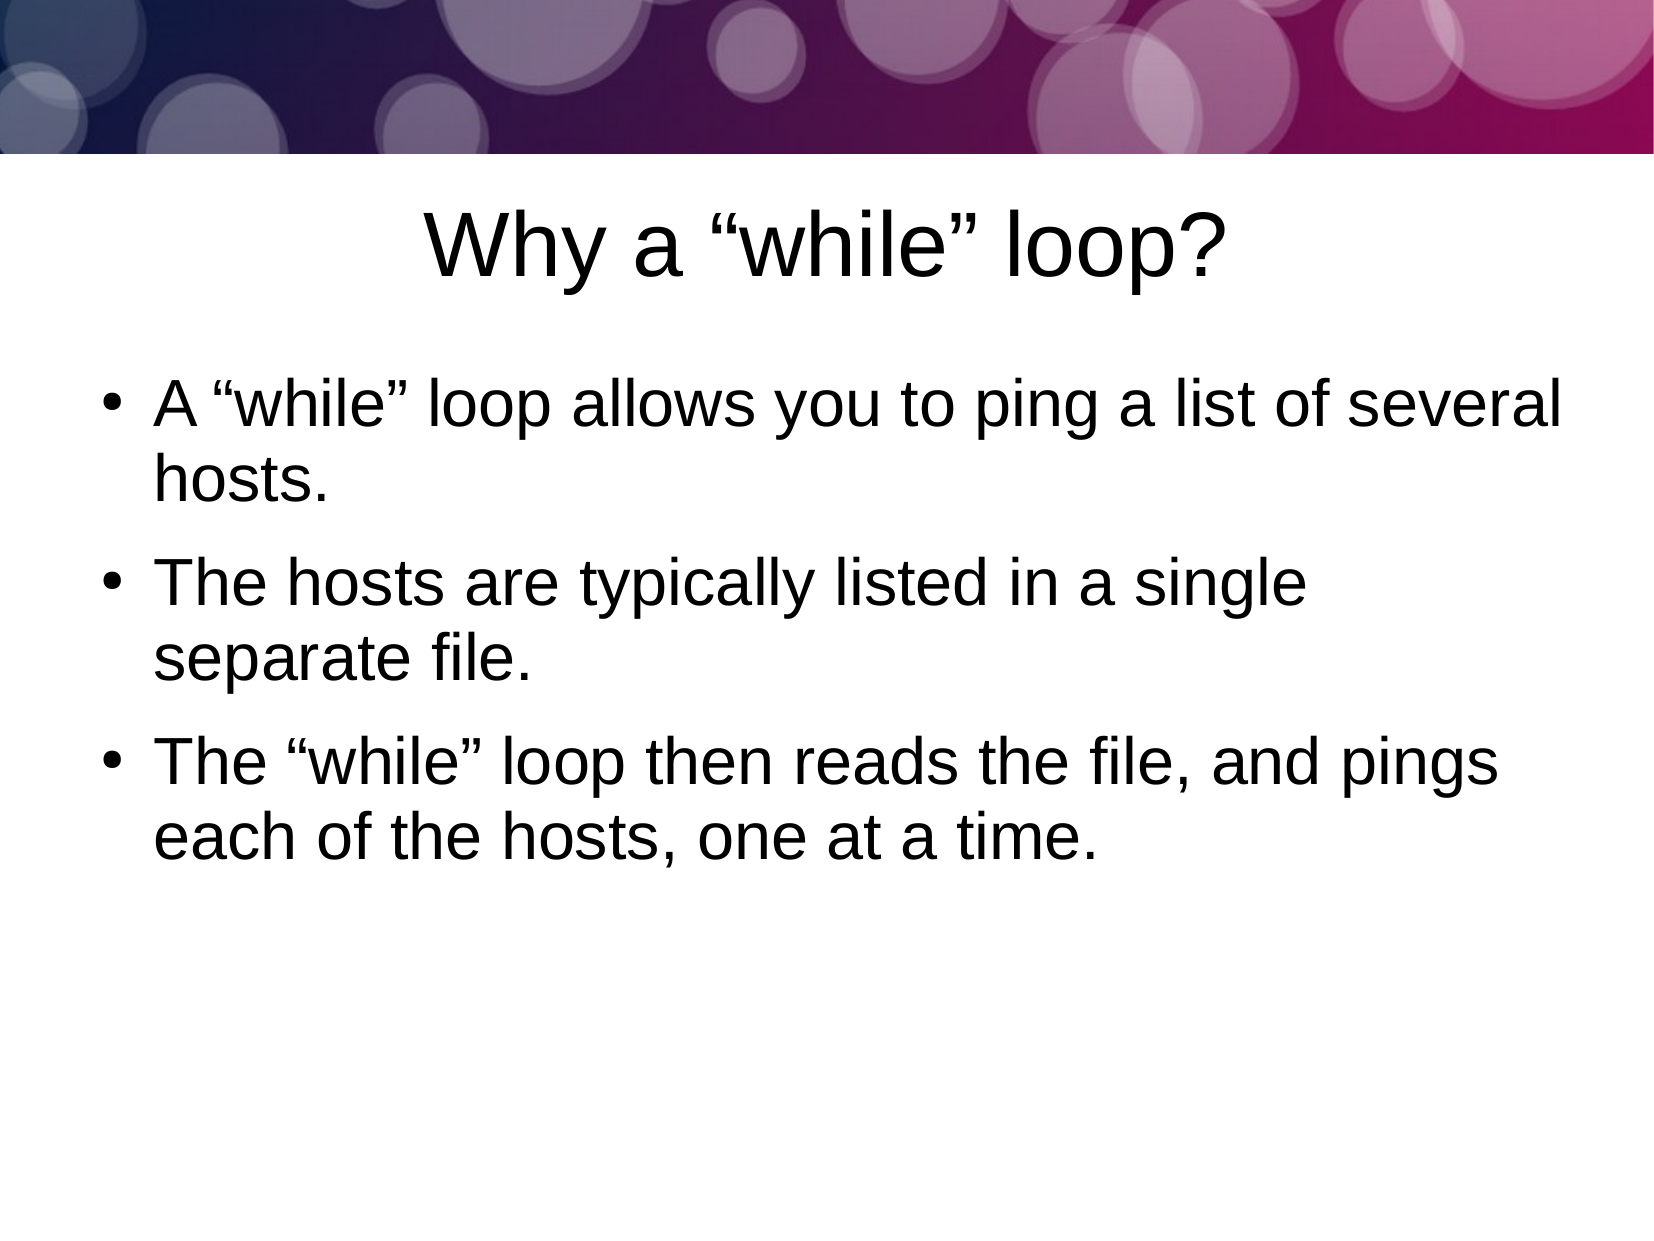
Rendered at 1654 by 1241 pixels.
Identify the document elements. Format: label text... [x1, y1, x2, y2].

list A “while” loop allows you to ping a list of several hosts. The hosts are typically listed in a single separate file. The “while” loop then reads the file, and pings each of the hosts, one at a time. [82, 366, 1571, 1087]
picture [0, 0, 1654, 154]
title Why a “while” loop? [82, 159, 1571, 331]
